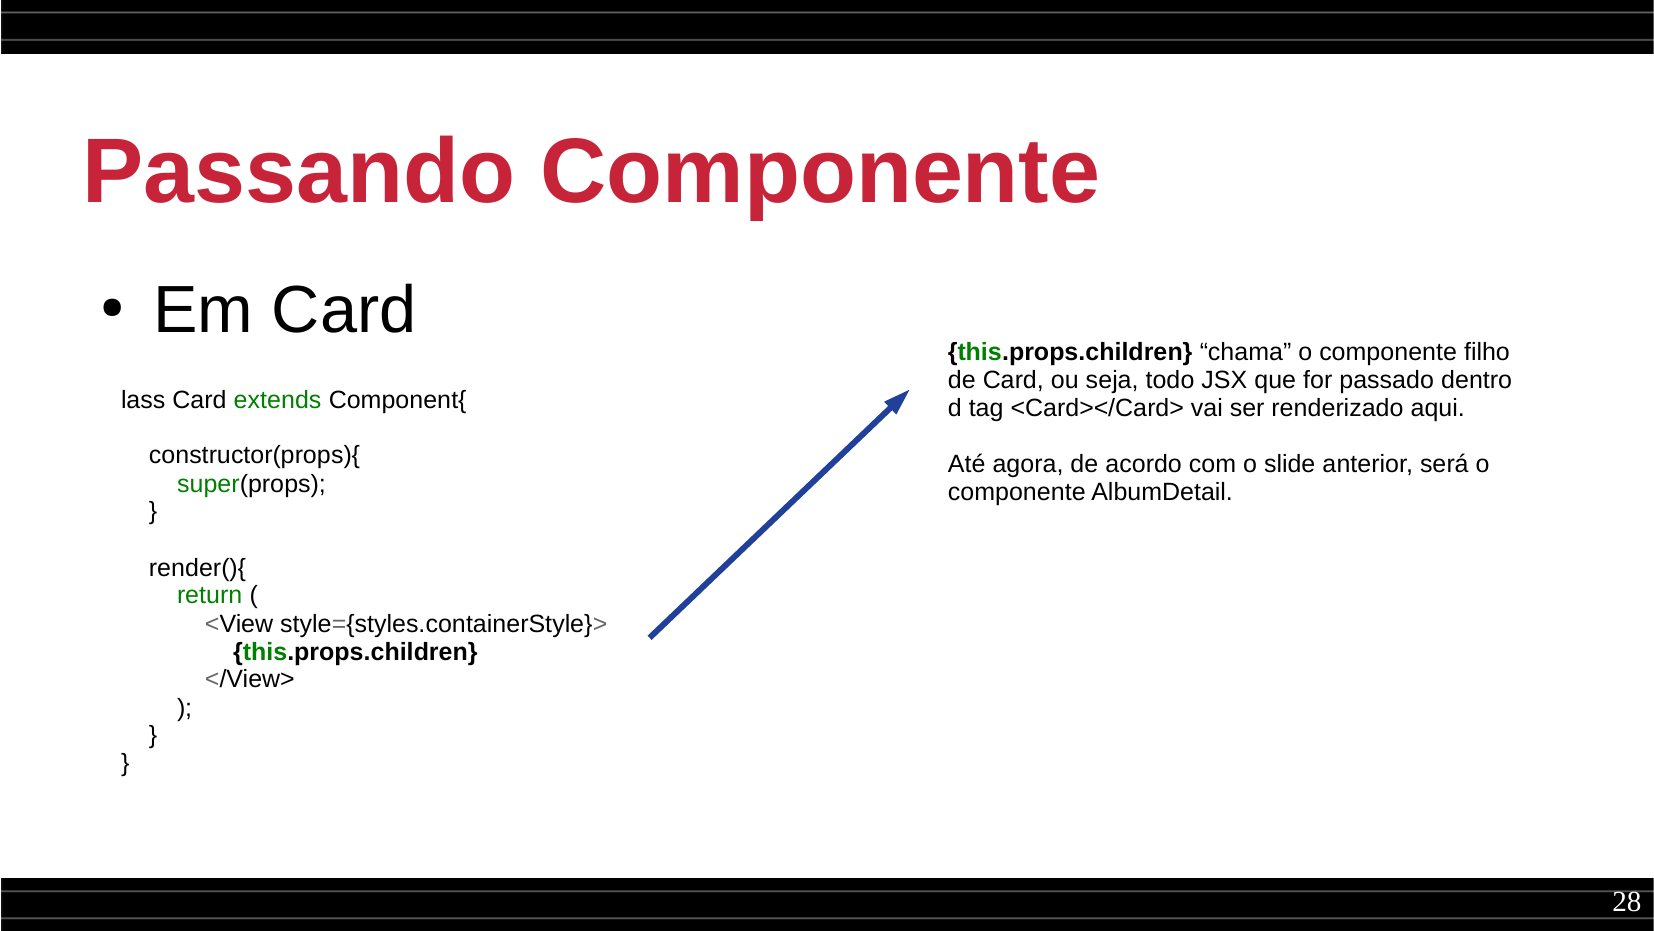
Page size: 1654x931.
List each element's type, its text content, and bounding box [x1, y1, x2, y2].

text_box {this.props.children} “chama” o componente filho de Card, ou seja, todo JSX que for passado dentro d tag <Card></Card> vai ser renderizado aqui. Até agora, de acordo com o slide anterior, será o componente AlbumDetail. [933, 330, 1536, 514]
picture [1, 0, 1654, 54]
title Passando Componente [82, 92, 1571, 249]
picture [1, 878, 1654, 931]
text_box lass Card extends Component{ constructor(props){ super(props); } render(){ return ( <View style={styles.containerStyle}> {this.props.children} </View> ); } } [106, 377, 827, 785]
list Em Card [82, 271, 1571, 758]
